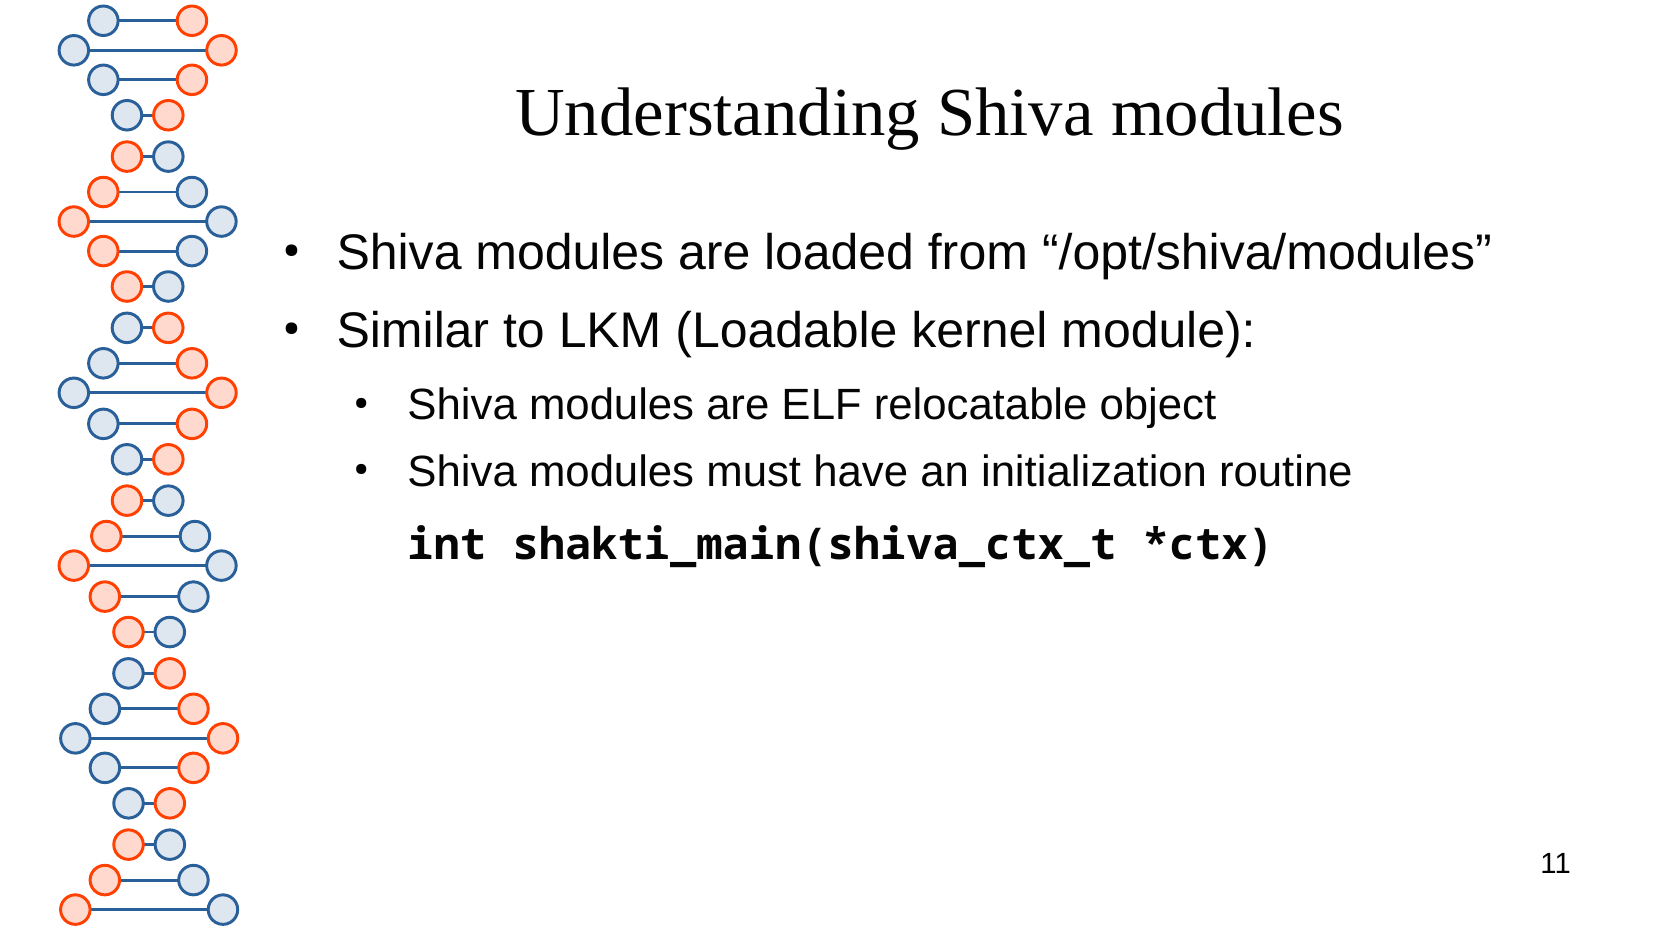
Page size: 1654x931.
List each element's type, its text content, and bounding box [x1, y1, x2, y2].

title Understanding Shiva modules [265, 35, 1595, 189]
list Shiva modules are loaded from “/opt/shiva/modules” Similar to LKM (Loadable kernel module): Shiva modules are ELF relocatable object Shiva modules must have an initialization routine int shakti_main(shiva_ctx_t *ctx) [265, 224, 1595, 764]
